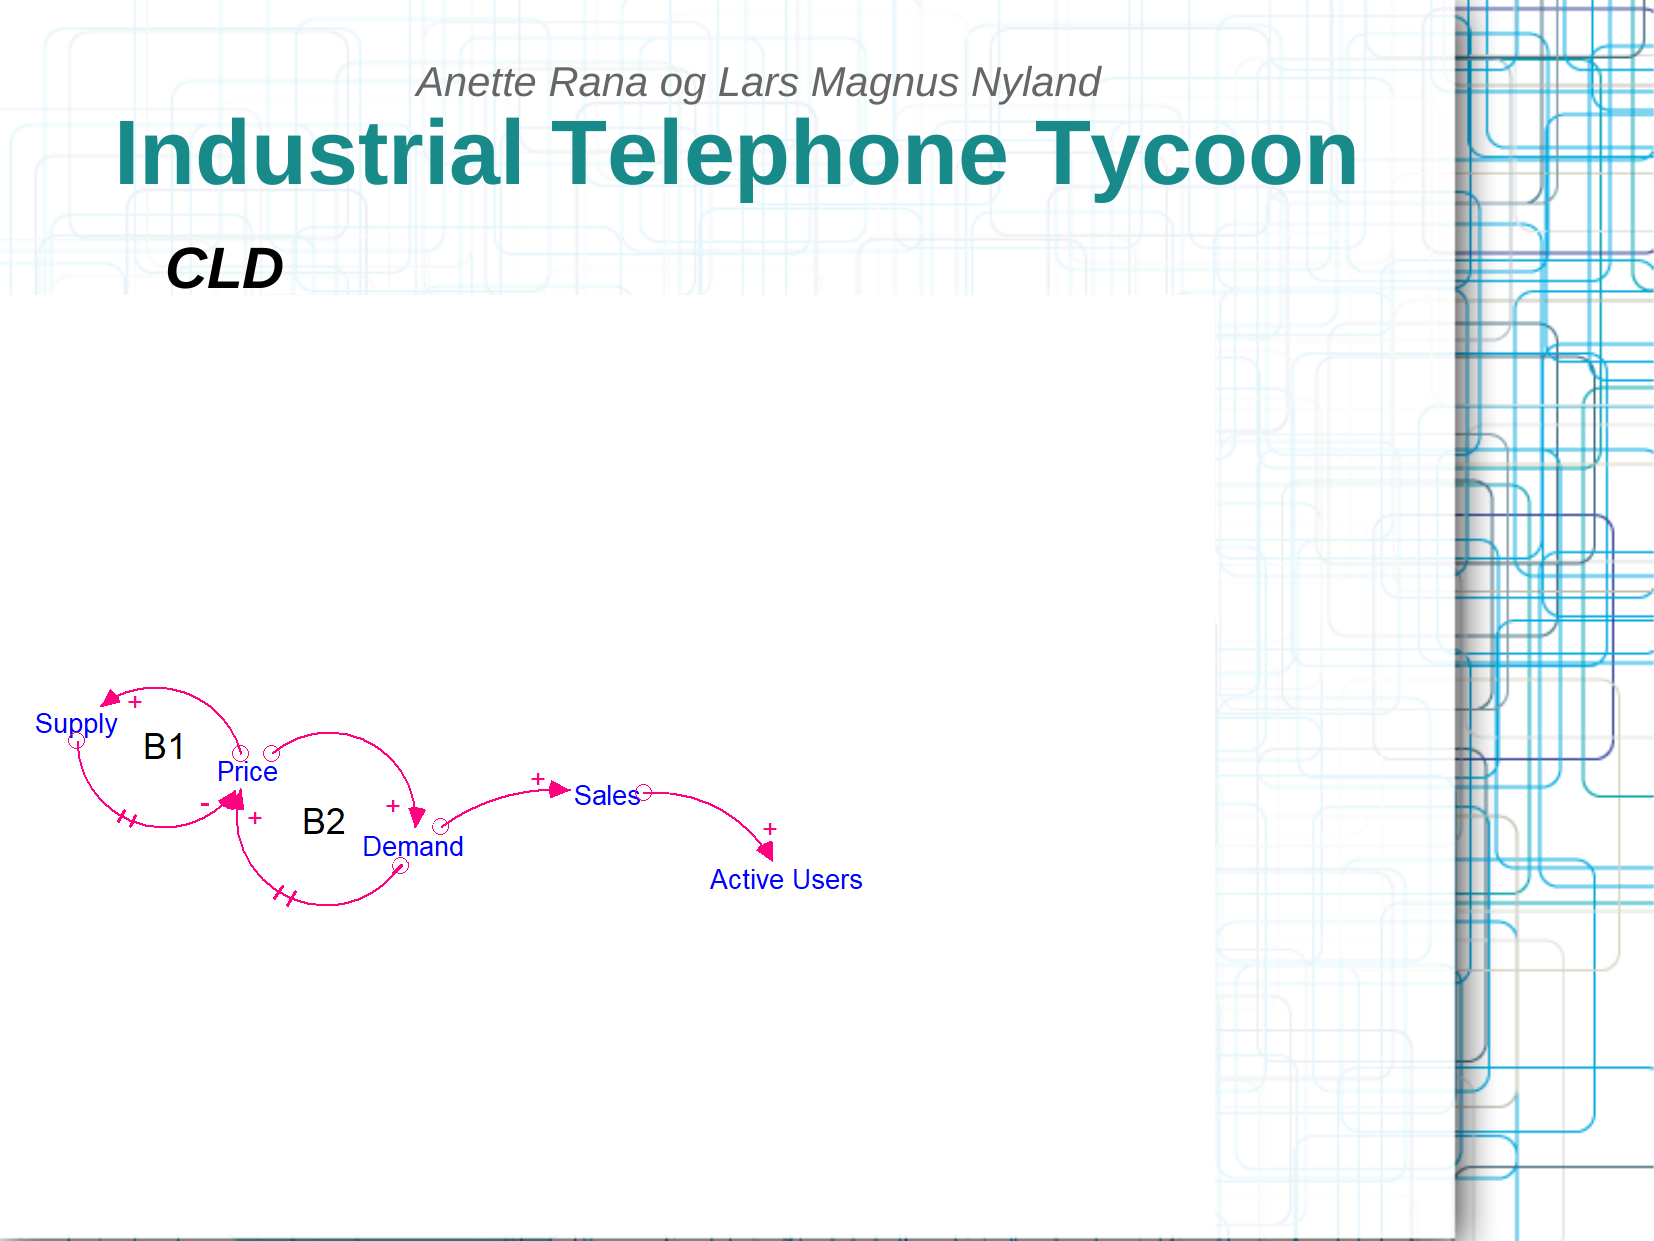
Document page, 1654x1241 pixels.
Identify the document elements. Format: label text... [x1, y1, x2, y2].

list Anette Rana og Lars Magnus Nyland [82, 58, 1418, 210]
title Industrial Telephone Tycoon [59, 56, 1418, 250]
picture [0, 0, 1654, 1241]
list CLD [70, 236, 1406, 1205]
